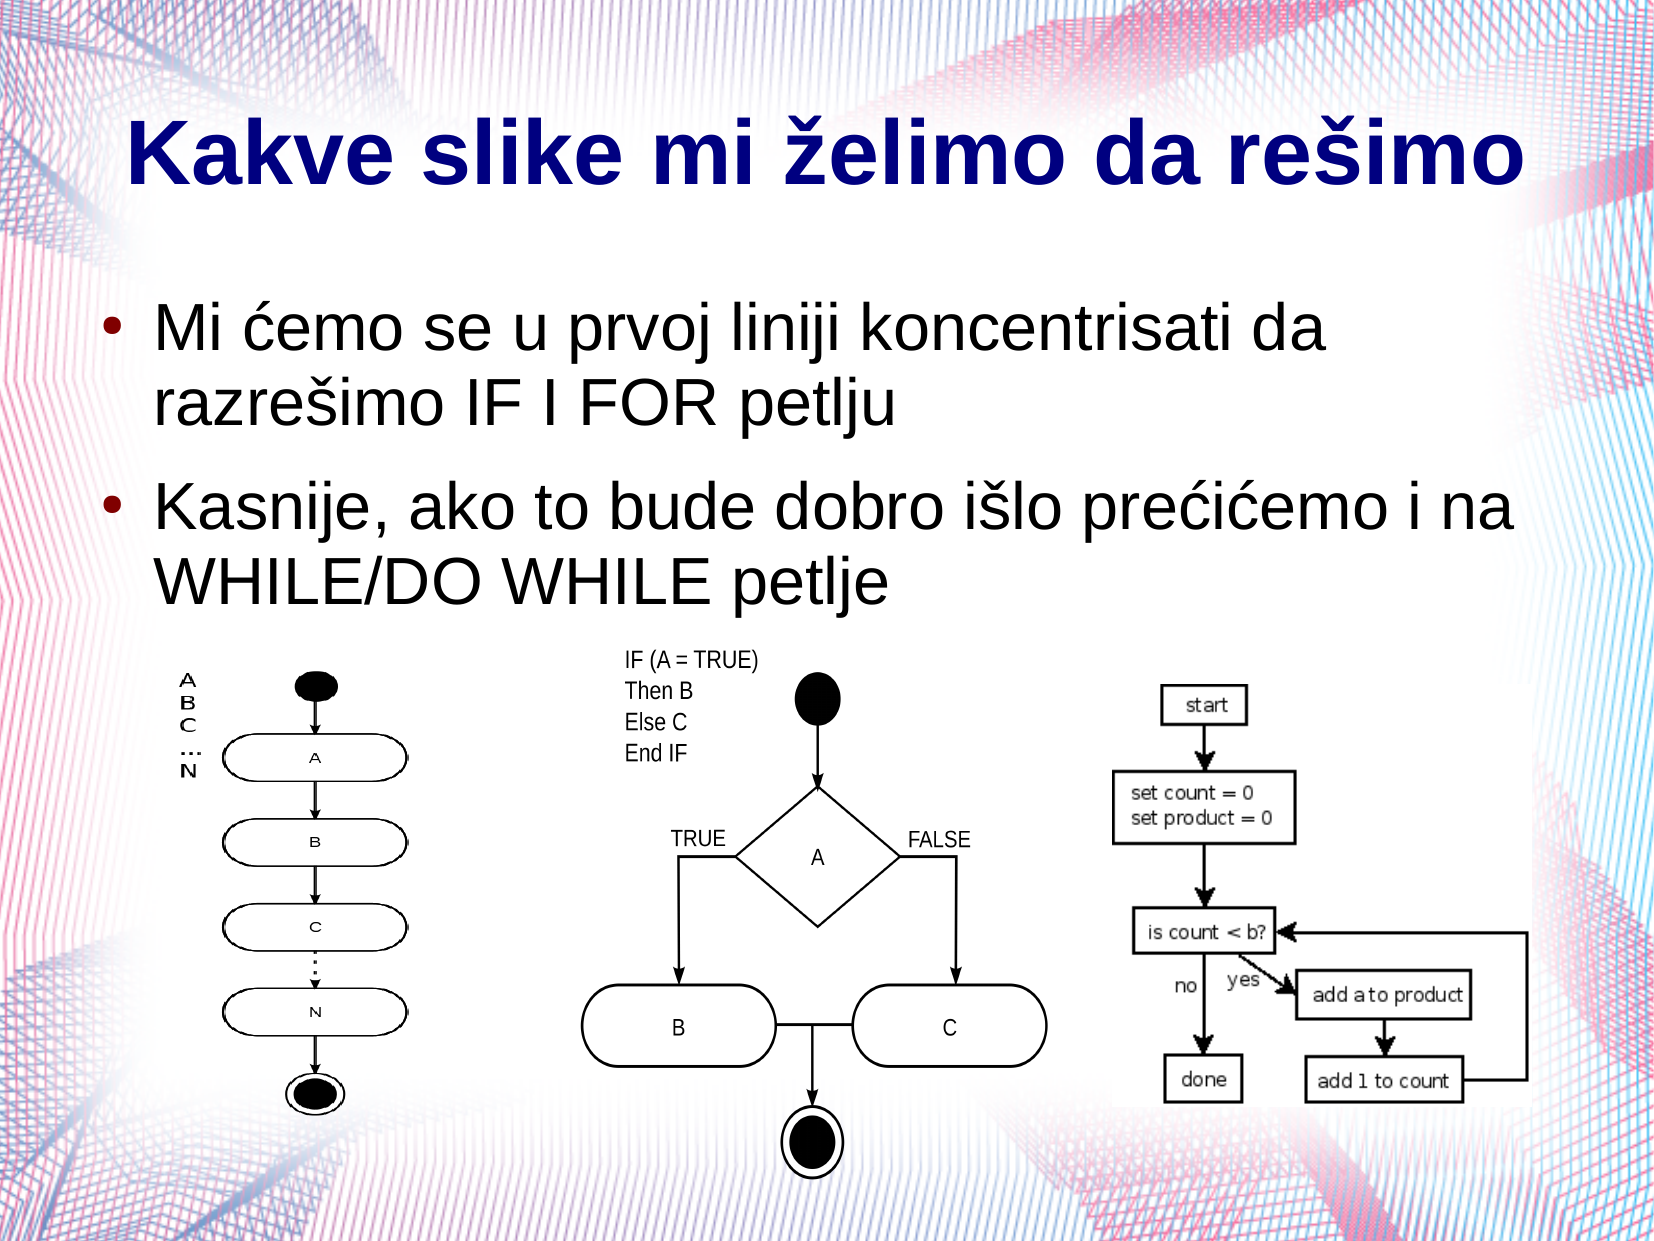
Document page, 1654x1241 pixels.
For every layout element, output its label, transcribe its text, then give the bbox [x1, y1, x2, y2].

picture [0, 0, 1654, 1241]
list Mi ćemo se u prvoj liniji koncentrisati da razrešimo IF I FOR petlju Kasnije, ako to bude dobro išlo prećićemo i na WHILE/DO WHILE petlje [82, 290, 1571, 619]
title Kakve slike mi želimo da rešimo [82, 49, 1571, 257]
